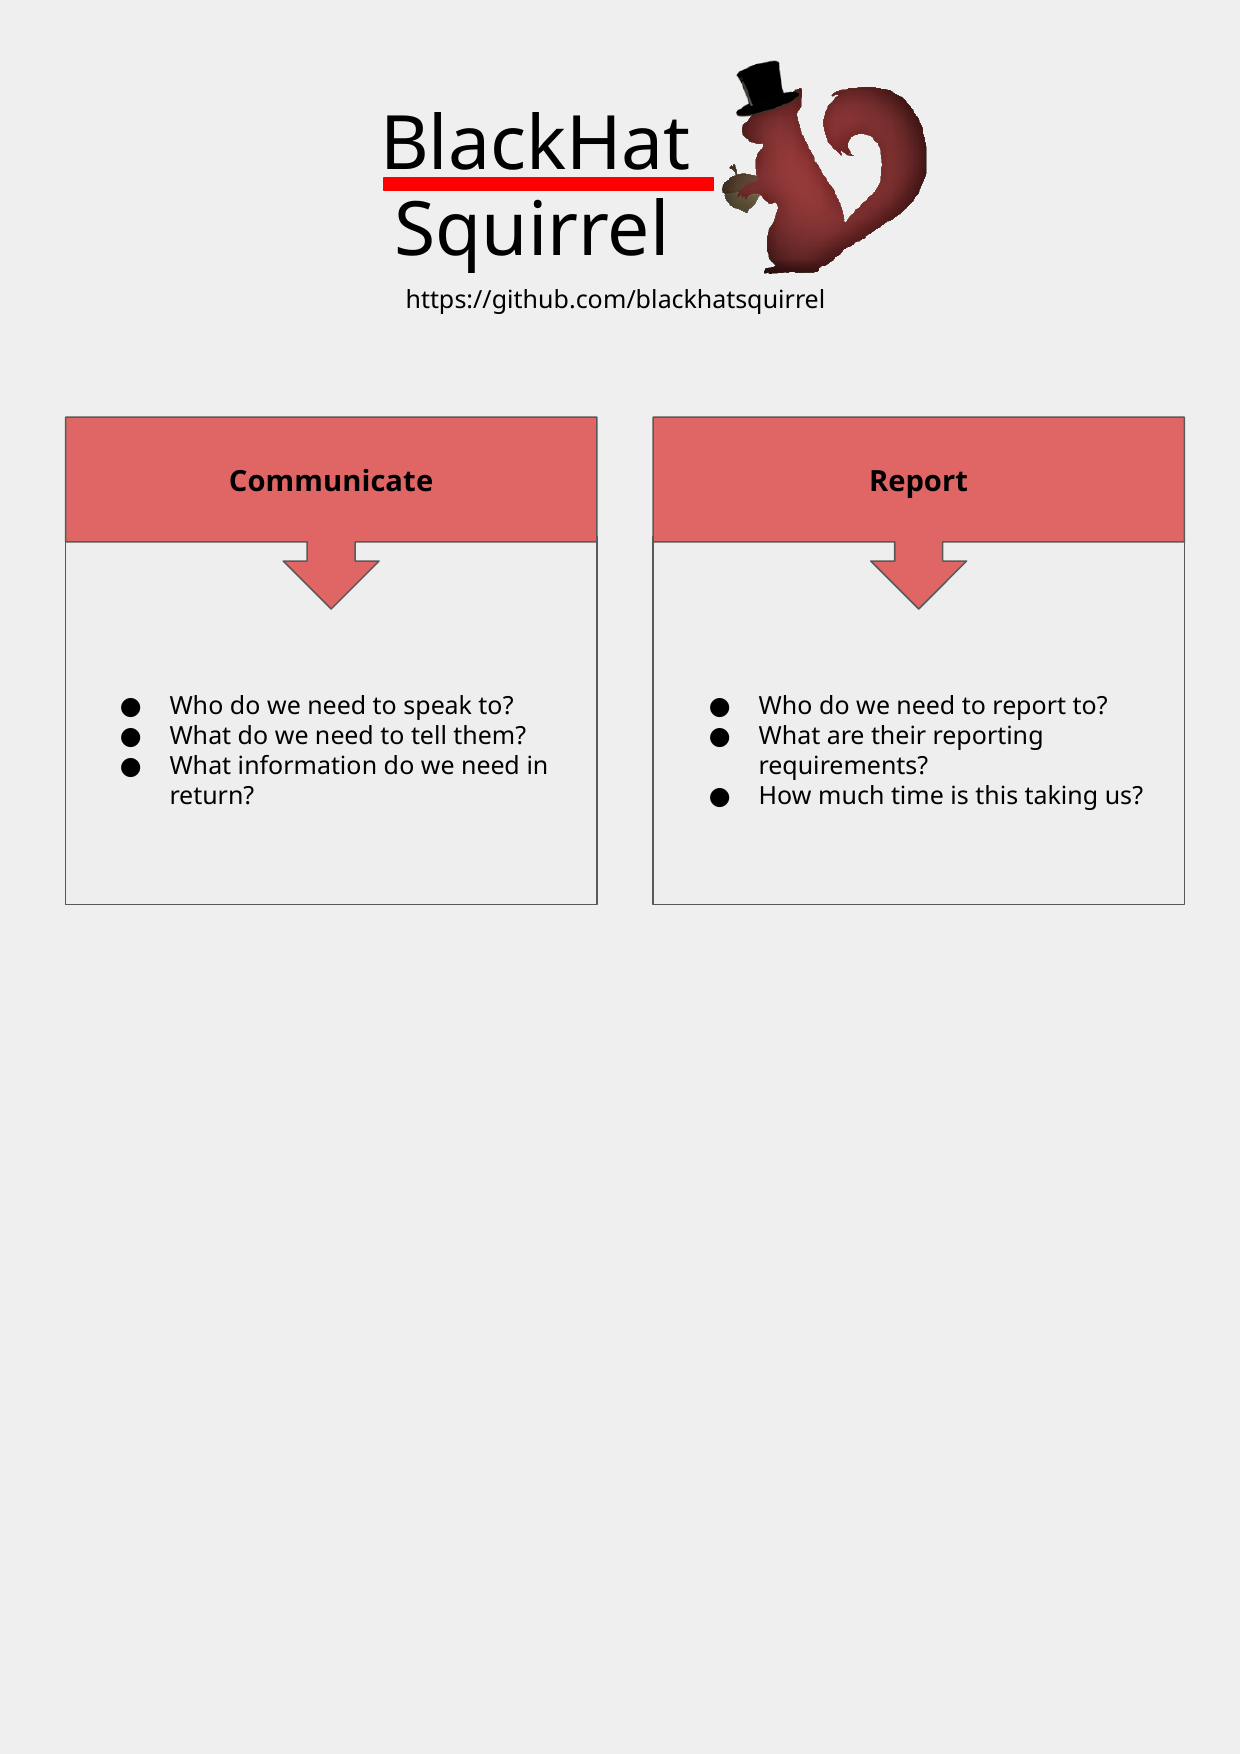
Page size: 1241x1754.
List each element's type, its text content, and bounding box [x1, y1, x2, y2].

text_box Communicate [65, 417, 597, 609]
text_box Who do we need to report to? What are their reporting requirements? How much time is this taking us? [668, 675, 1169, 1157]
picture [716, 57, 933, 274]
text_box [653, 542, 1185, 905]
text_box Who do we need to speak to? What do we need to tell them? What information do we need in return? [79, 675, 580, 1157]
text_box [65, 542, 597, 905]
text_box Report [653, 417, 1185, 609]
